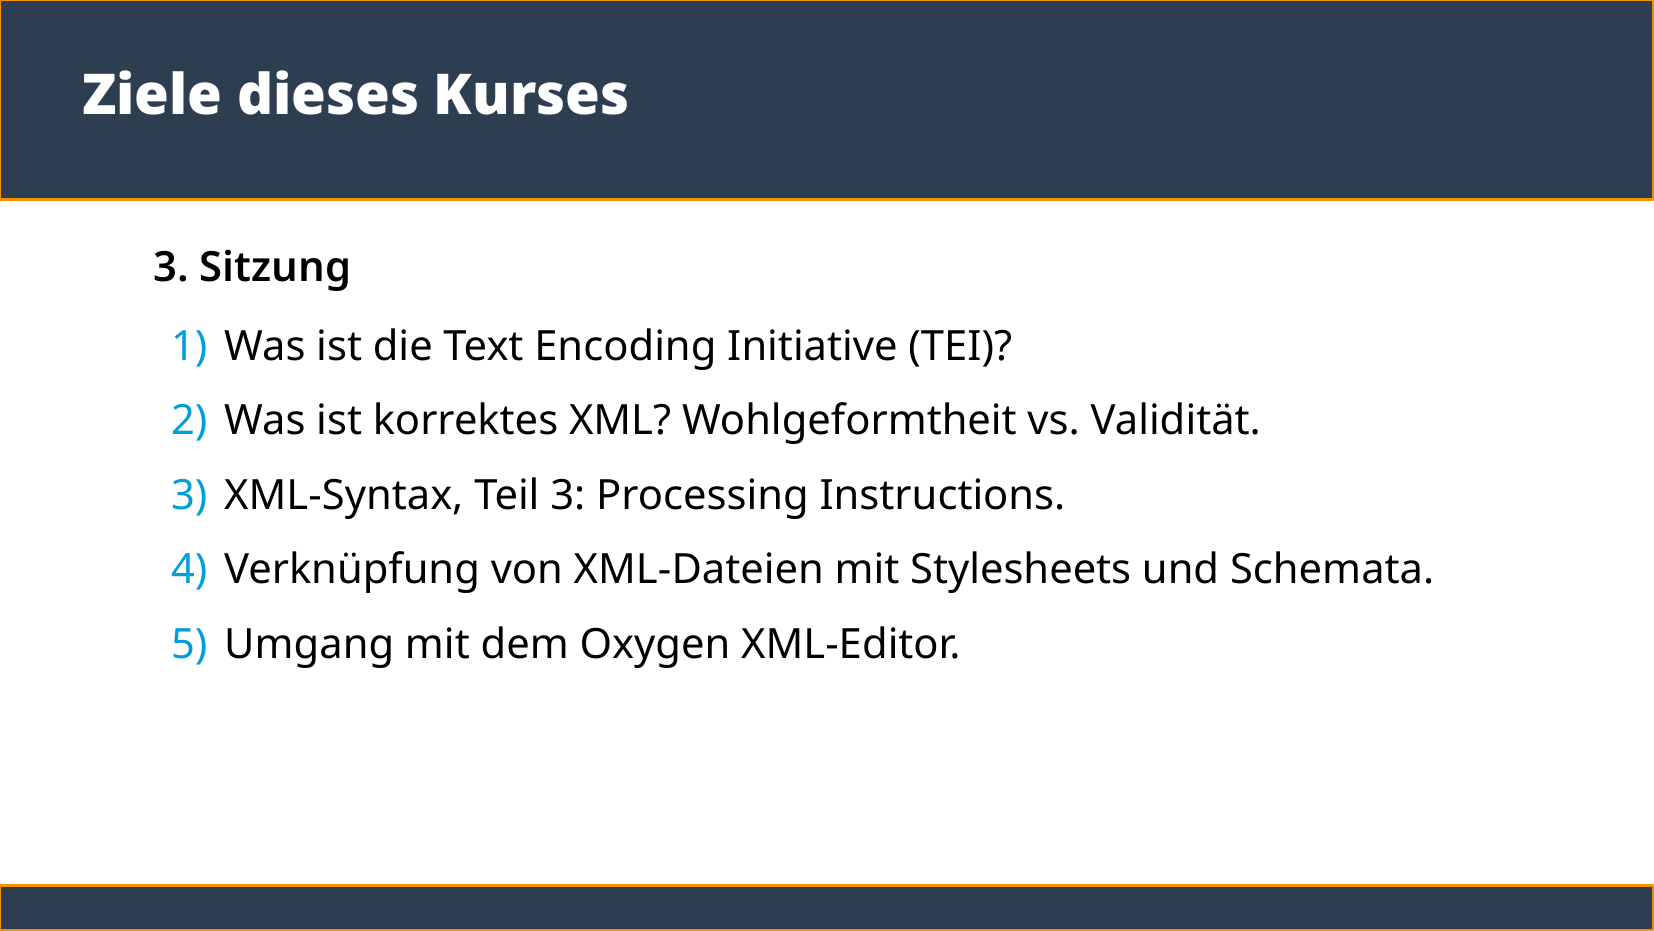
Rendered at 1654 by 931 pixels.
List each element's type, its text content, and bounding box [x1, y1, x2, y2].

list 3. Sitzung Was ist die Text Encoding Initiative (TEI)? Was ist korrektes XML? Wohlgeformtheit vs. Validität. XML-Syntax, Teil 3: Processing Instructions. Verknüpfung von XML-Dateien mit Stylesheets und Schemata. Umgang mit dem Oxygen XML-Editor. [82, 236, 1563, 811]
title Ziele dieses Kurses [82, 14, 1571, 171]
